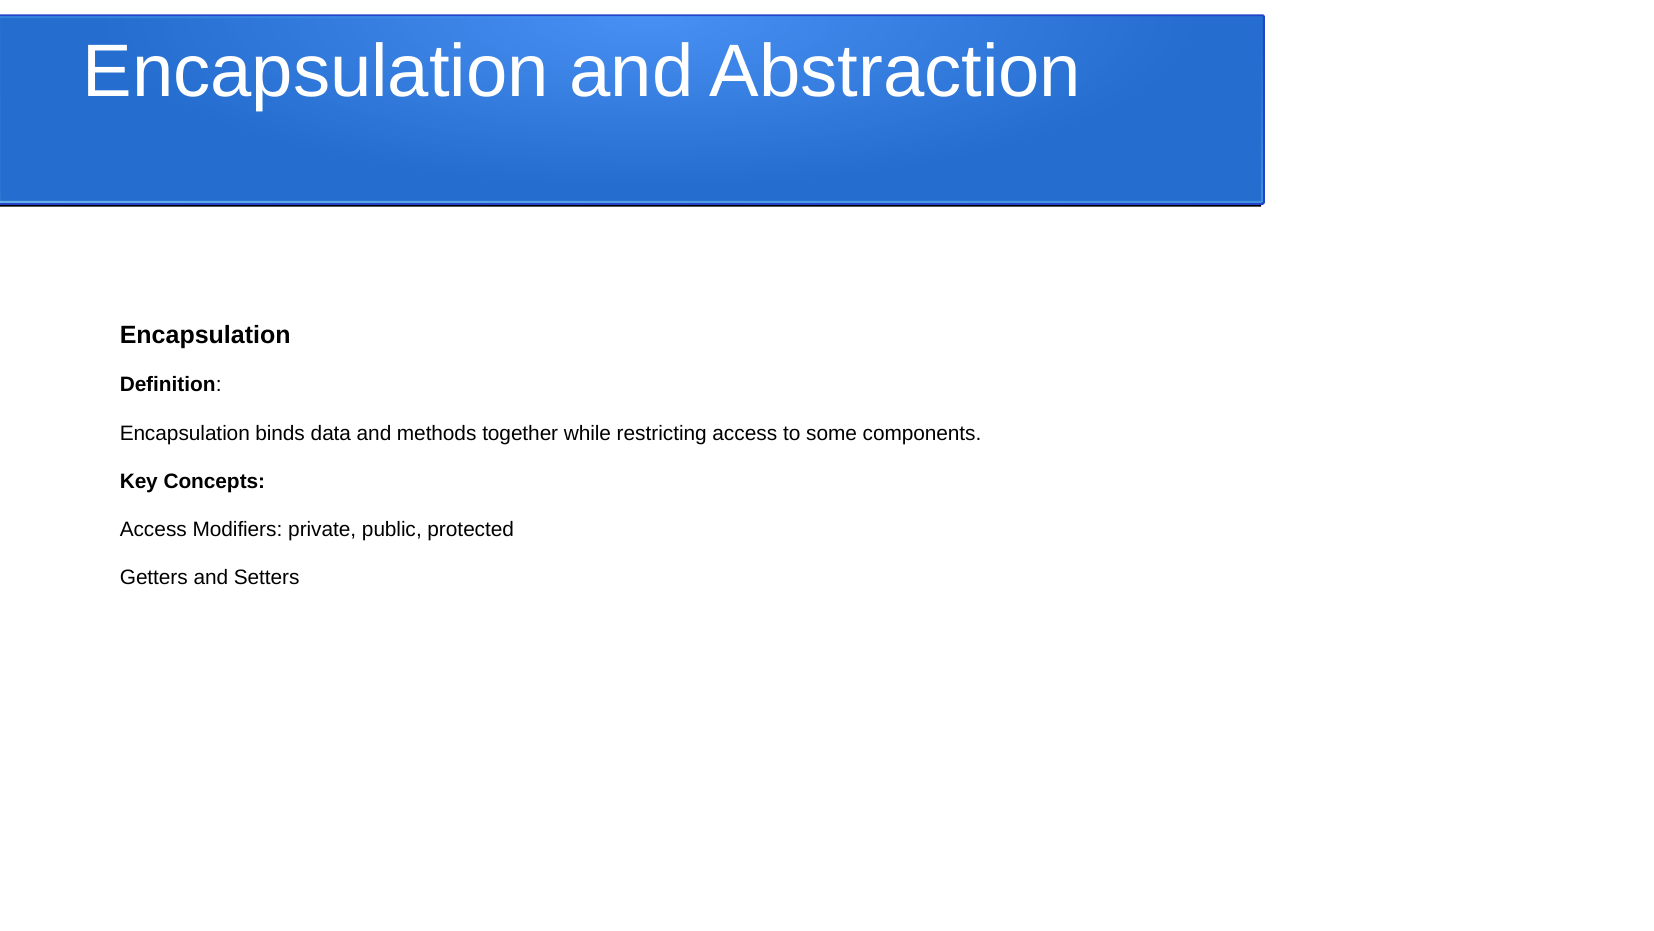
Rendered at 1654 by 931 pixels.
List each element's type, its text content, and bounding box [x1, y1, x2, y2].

title Encapsulation and Abstraction [82, 29, 1235, 196]
text_box Encapsulation Definition: Encapsulation binds data and methods together while restricting access to some components. Key Concepts: Access Modifiers: private, public, protected Getters and Setters [105, 312, 1276, 781]
